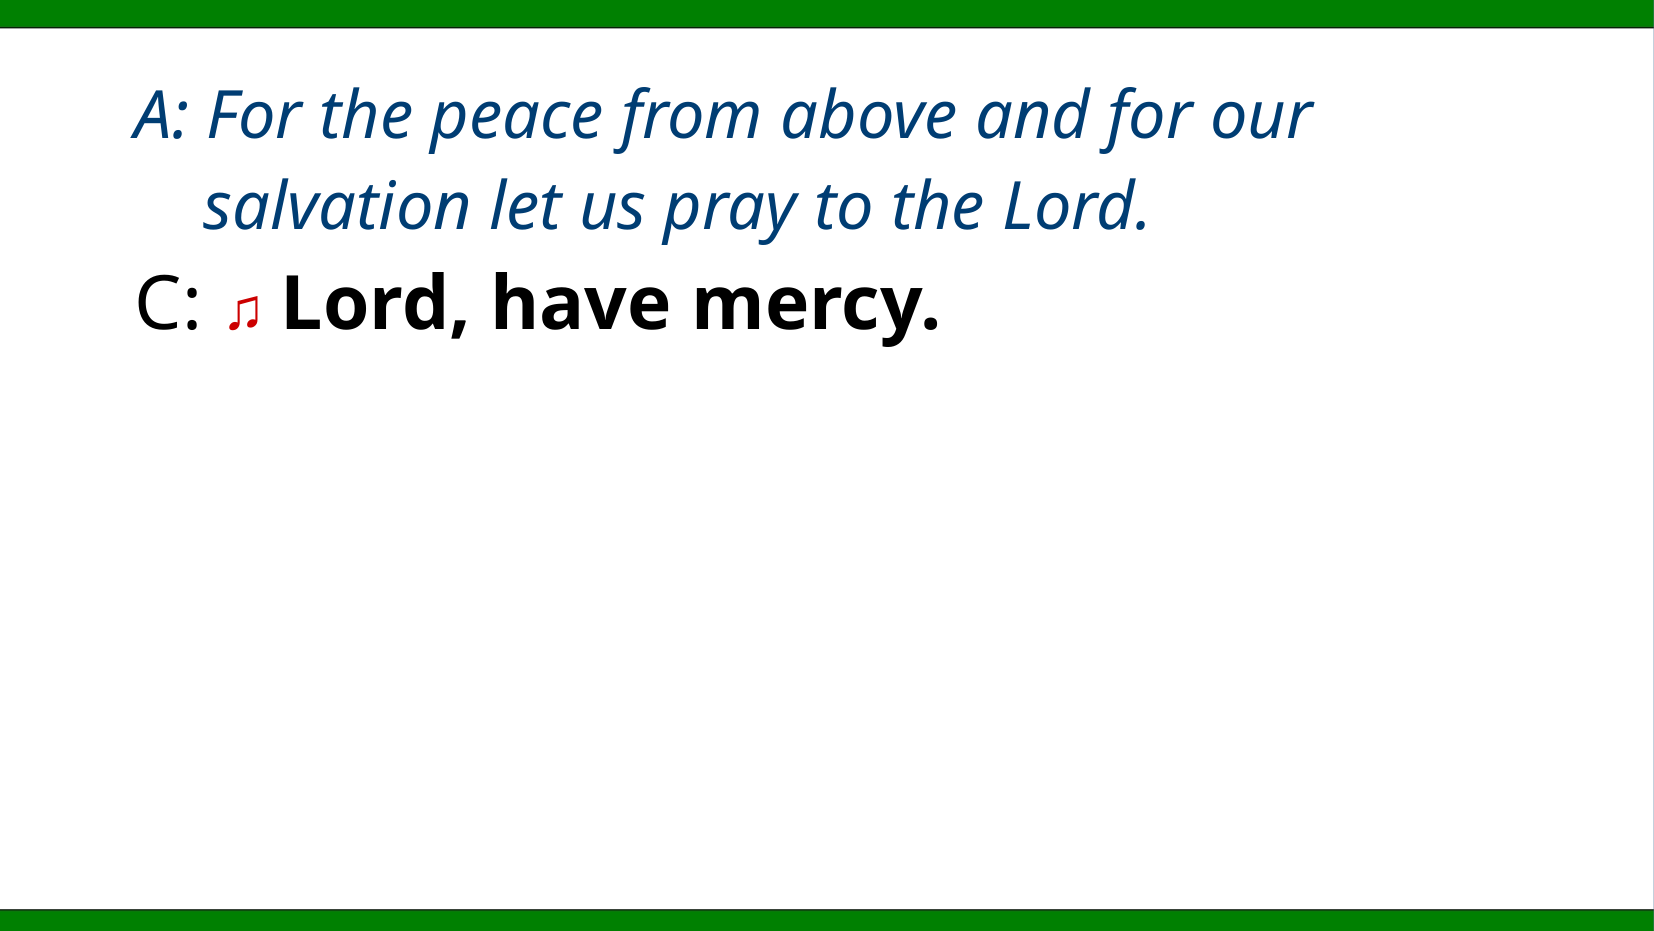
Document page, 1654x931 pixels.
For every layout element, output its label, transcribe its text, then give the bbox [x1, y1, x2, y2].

text_box A: For the peace from above and for our salvation let us pray to the Lord. C: ♫ Lord, have mercy. [120, 60, 1546, 430]
picture [0, 0, 1654, 931]
